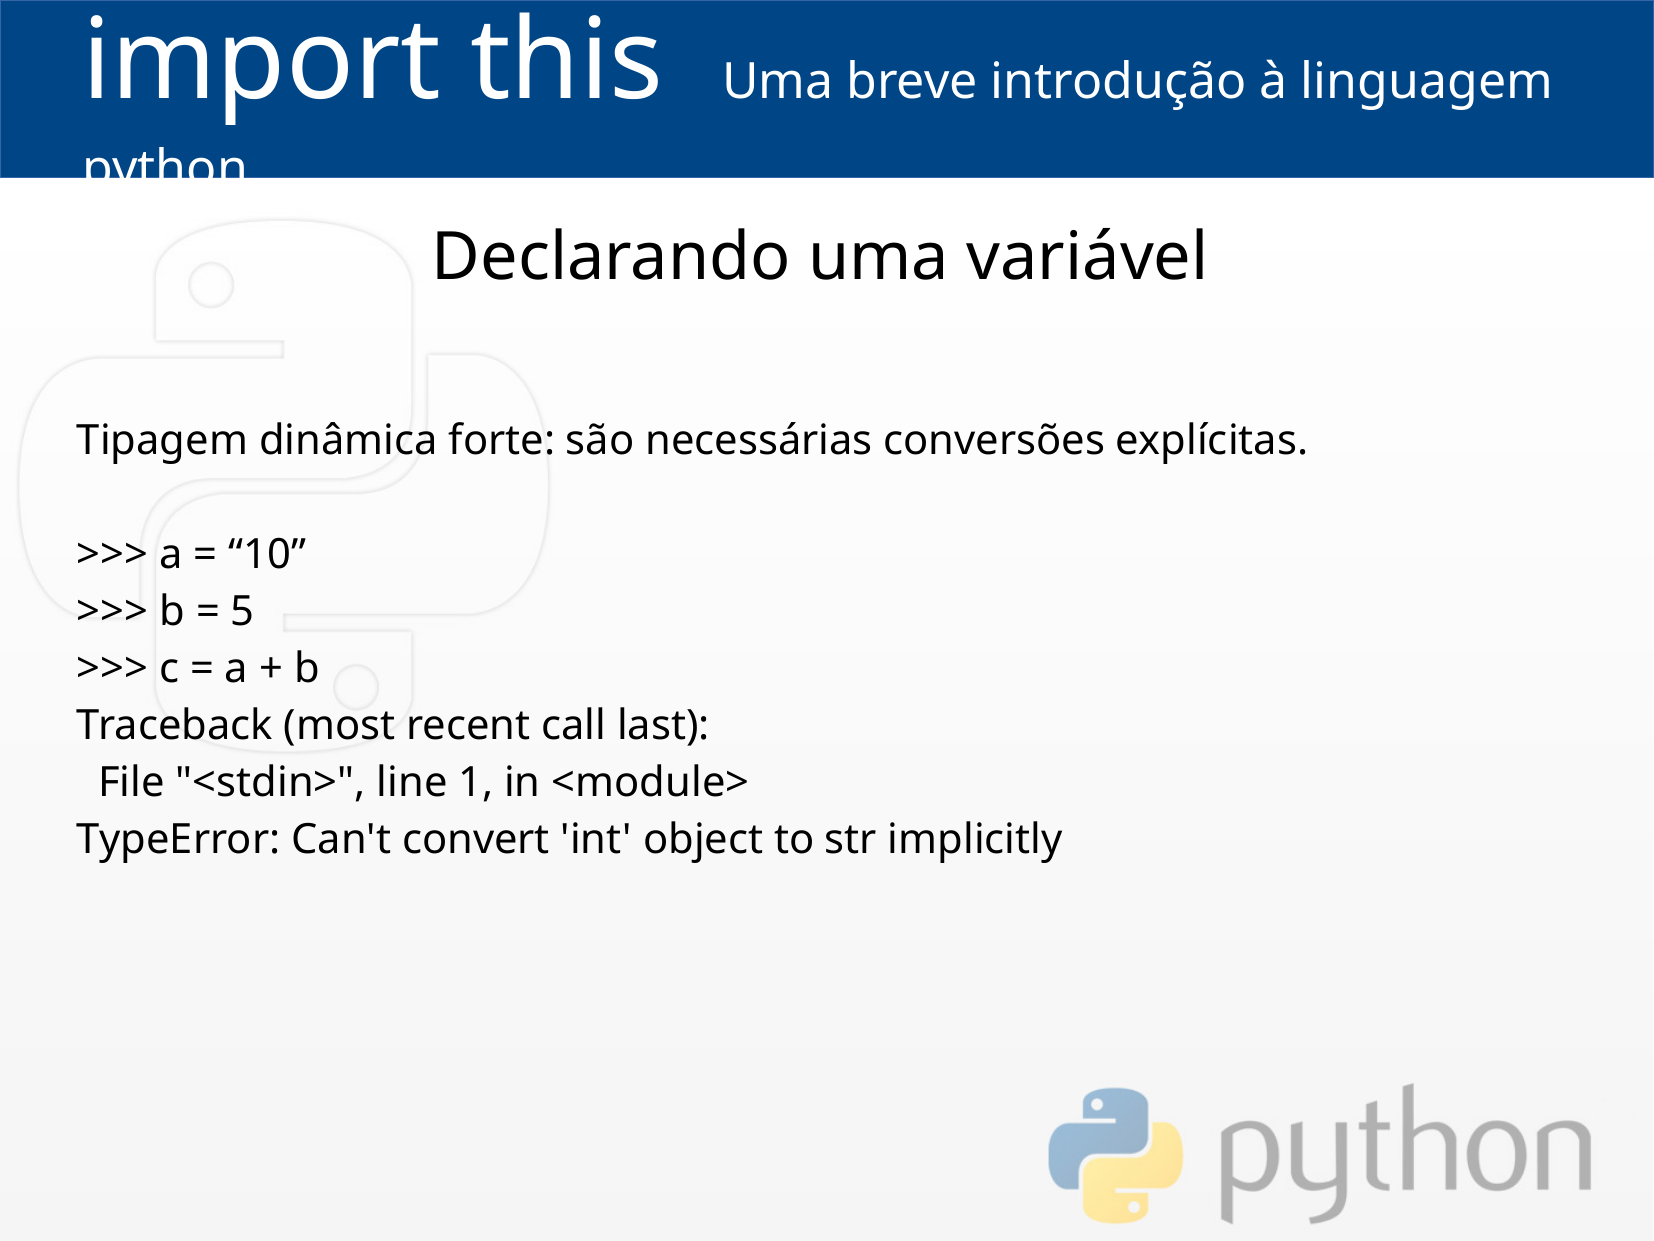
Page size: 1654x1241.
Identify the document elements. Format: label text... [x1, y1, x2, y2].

subtitle Tipagem dinâmica forte: são necessárias conversões explícitas. >>> a = “10” >>> b = 5 >>> c = a + b Traceback (most recent call last): File "<stdin>", line 1, in <module> TypeError: Can't convert 'int' object to str implicitly [76, 318, 1565, 1128]
title import this Uma breve introdução à linguagem python [82, 1, 1571, 178]
text_box [0, 0, 1654, 178]
picture [0, 200, 1654, 1241]
text_box Declarando uma variável [106, 200, 1536, 296]
